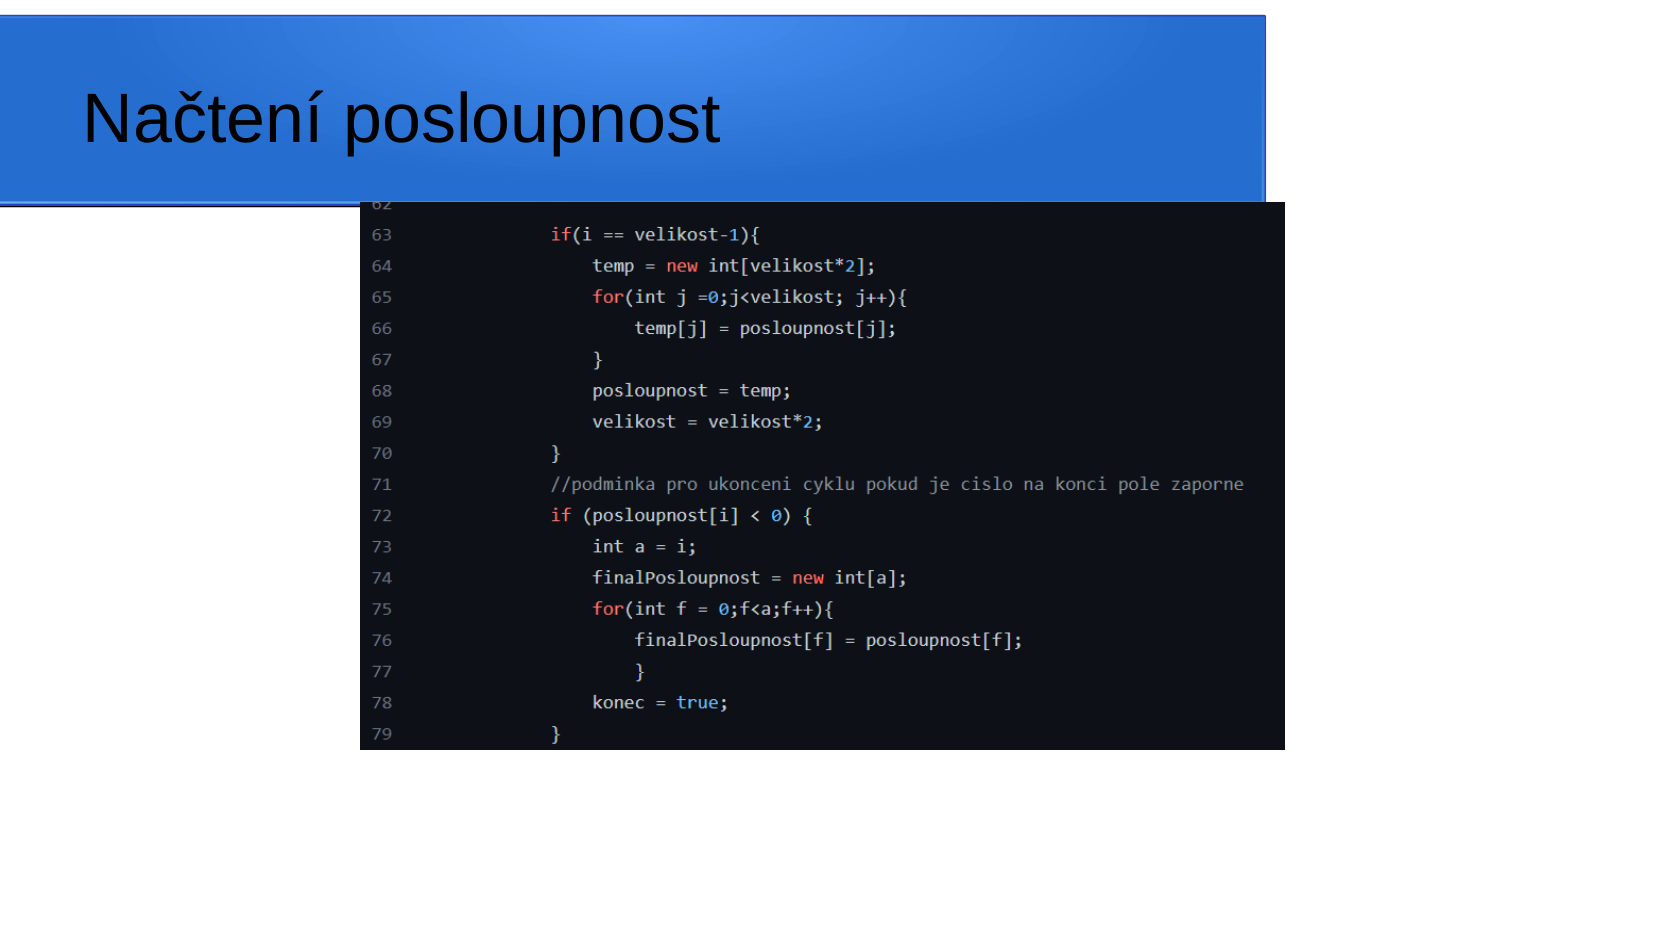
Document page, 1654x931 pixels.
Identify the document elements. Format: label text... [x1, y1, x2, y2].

text_box Načtení posloupnost [82, 37, 1571, 193]
picture [0, 13, 1285, 750]
